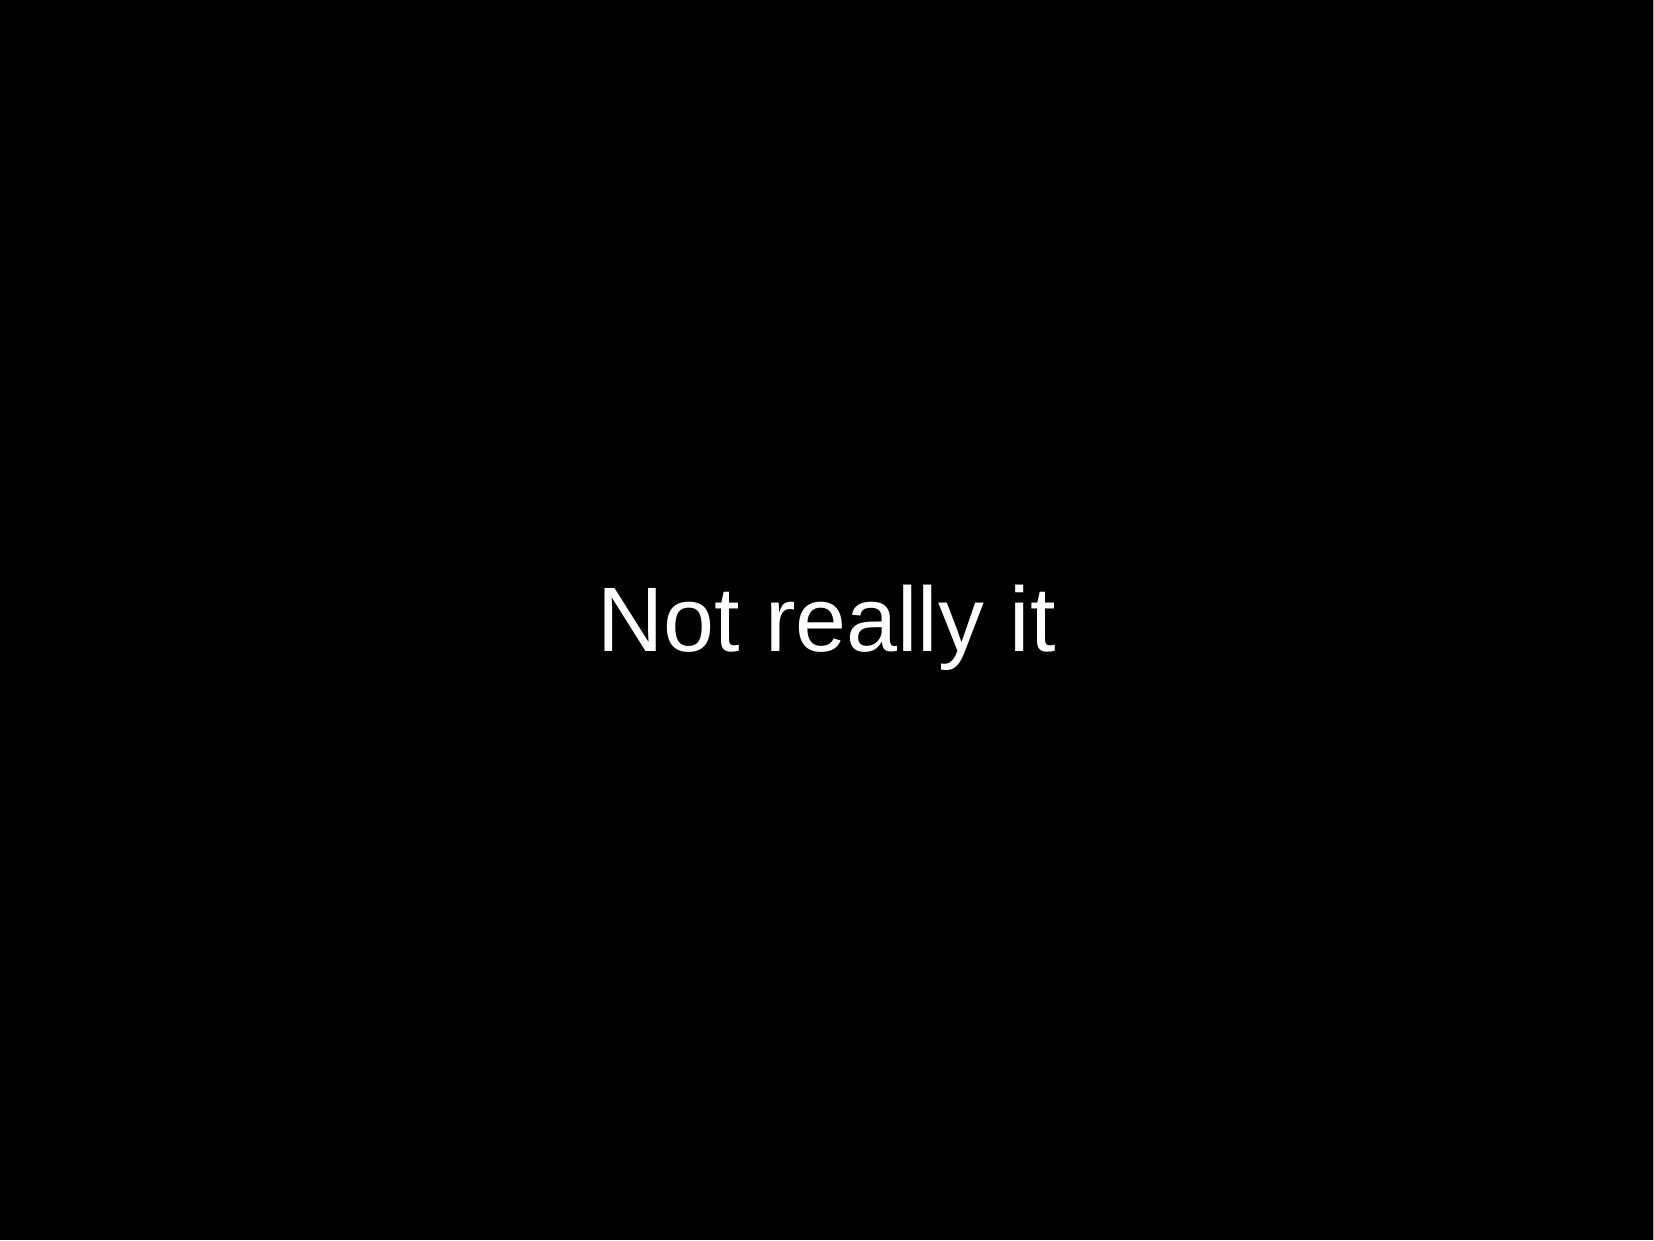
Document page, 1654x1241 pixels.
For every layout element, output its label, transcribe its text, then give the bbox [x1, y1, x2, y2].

title Not really it [82, 516, 1571, 724]
